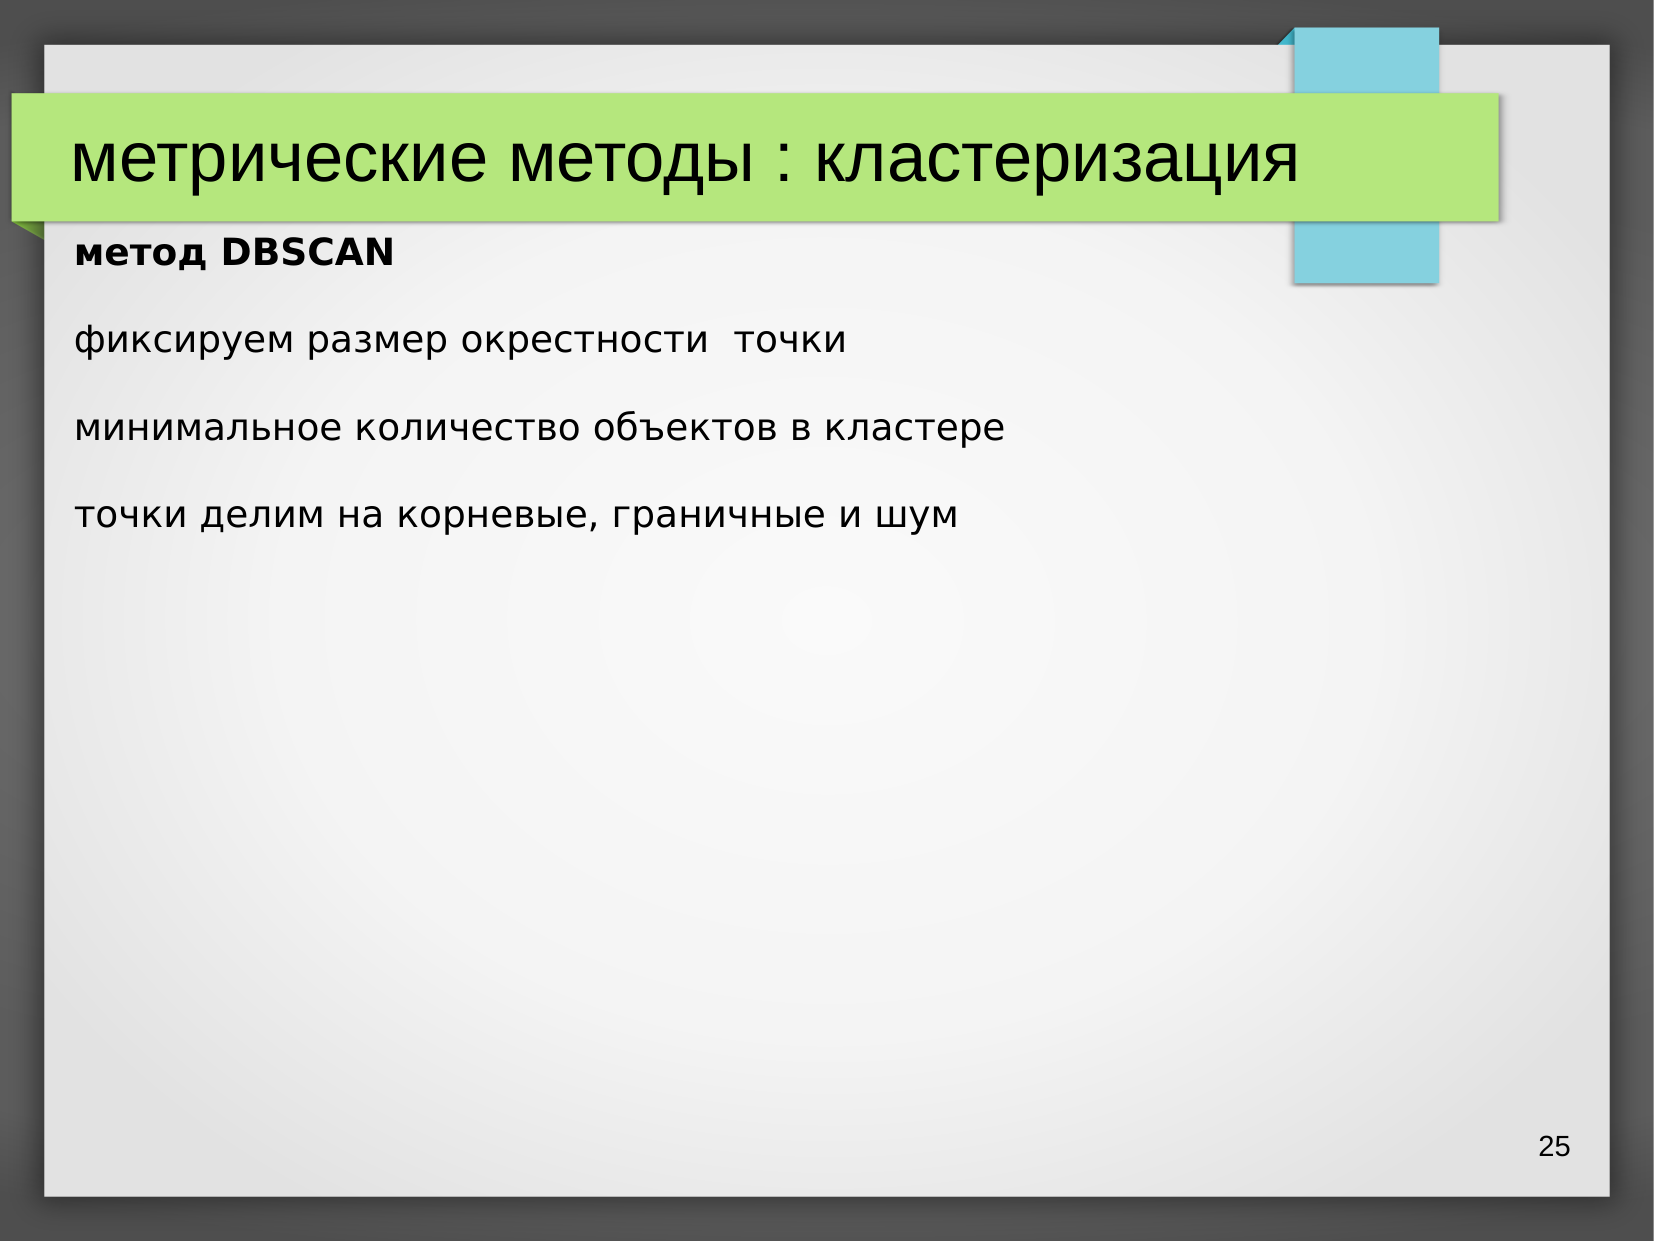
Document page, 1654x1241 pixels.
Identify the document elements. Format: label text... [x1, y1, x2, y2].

text_box метод DBSCAN фиксируем размер окрестности точки минимальное количество объектов в кластере точки делим на корневые, граничные и шум [59, 223, 1182, 557]
picture [0, 0, 1654, 1241]
title метрические методы : кластеризация [70, 117, 1382, 197]
